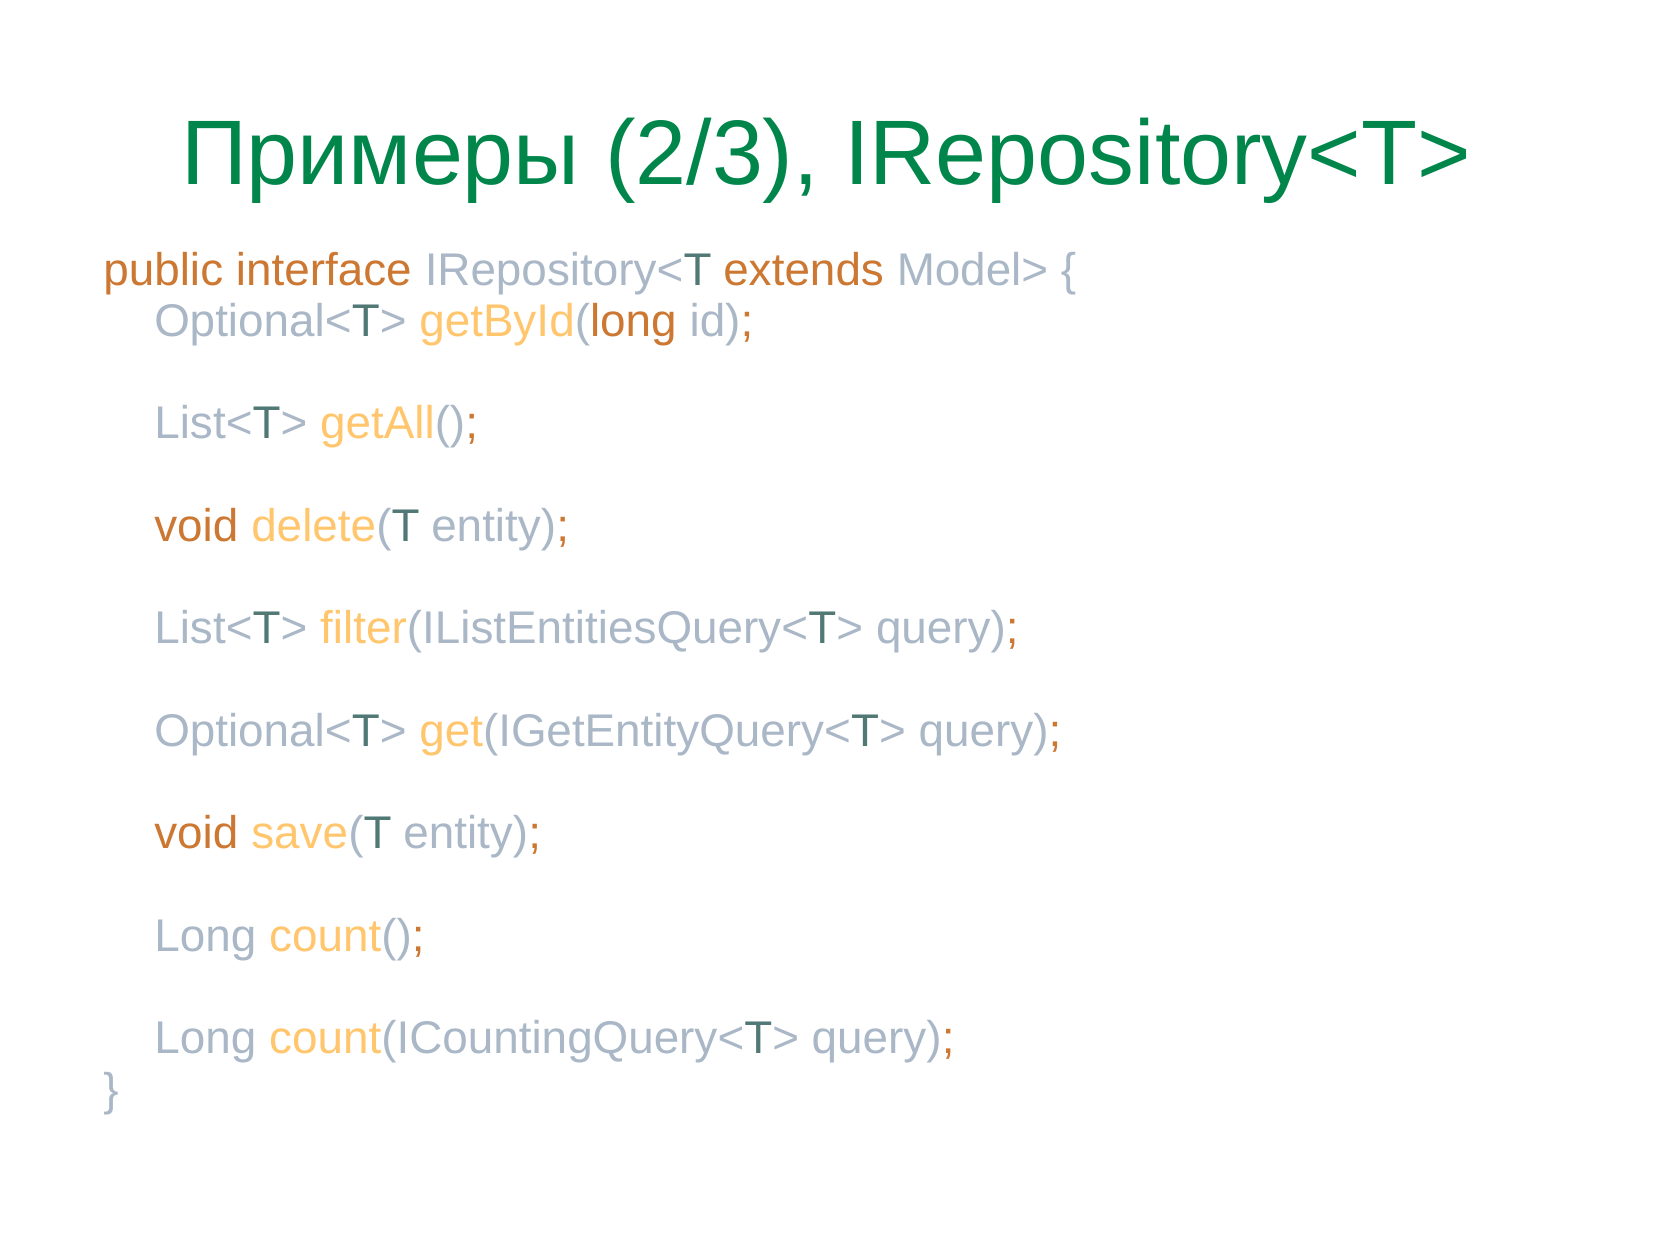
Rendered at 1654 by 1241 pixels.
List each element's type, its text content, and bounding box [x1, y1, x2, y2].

text_box public interface IRepository<T extends Model> { Optional<T> getById(long id); List<T> getAll(); void delete(T entity); List<T> filter(IListEntitiesQuery<T> query); Optional<T> get(IGetEntityQuery<T> query); void save(T entity); Long count(); Long count(ICountingQuery<T> query); } [88, 236, 1595, 1115]
title Примеры (2/3), IRepository<T> [82, 49, 1571, 257]
